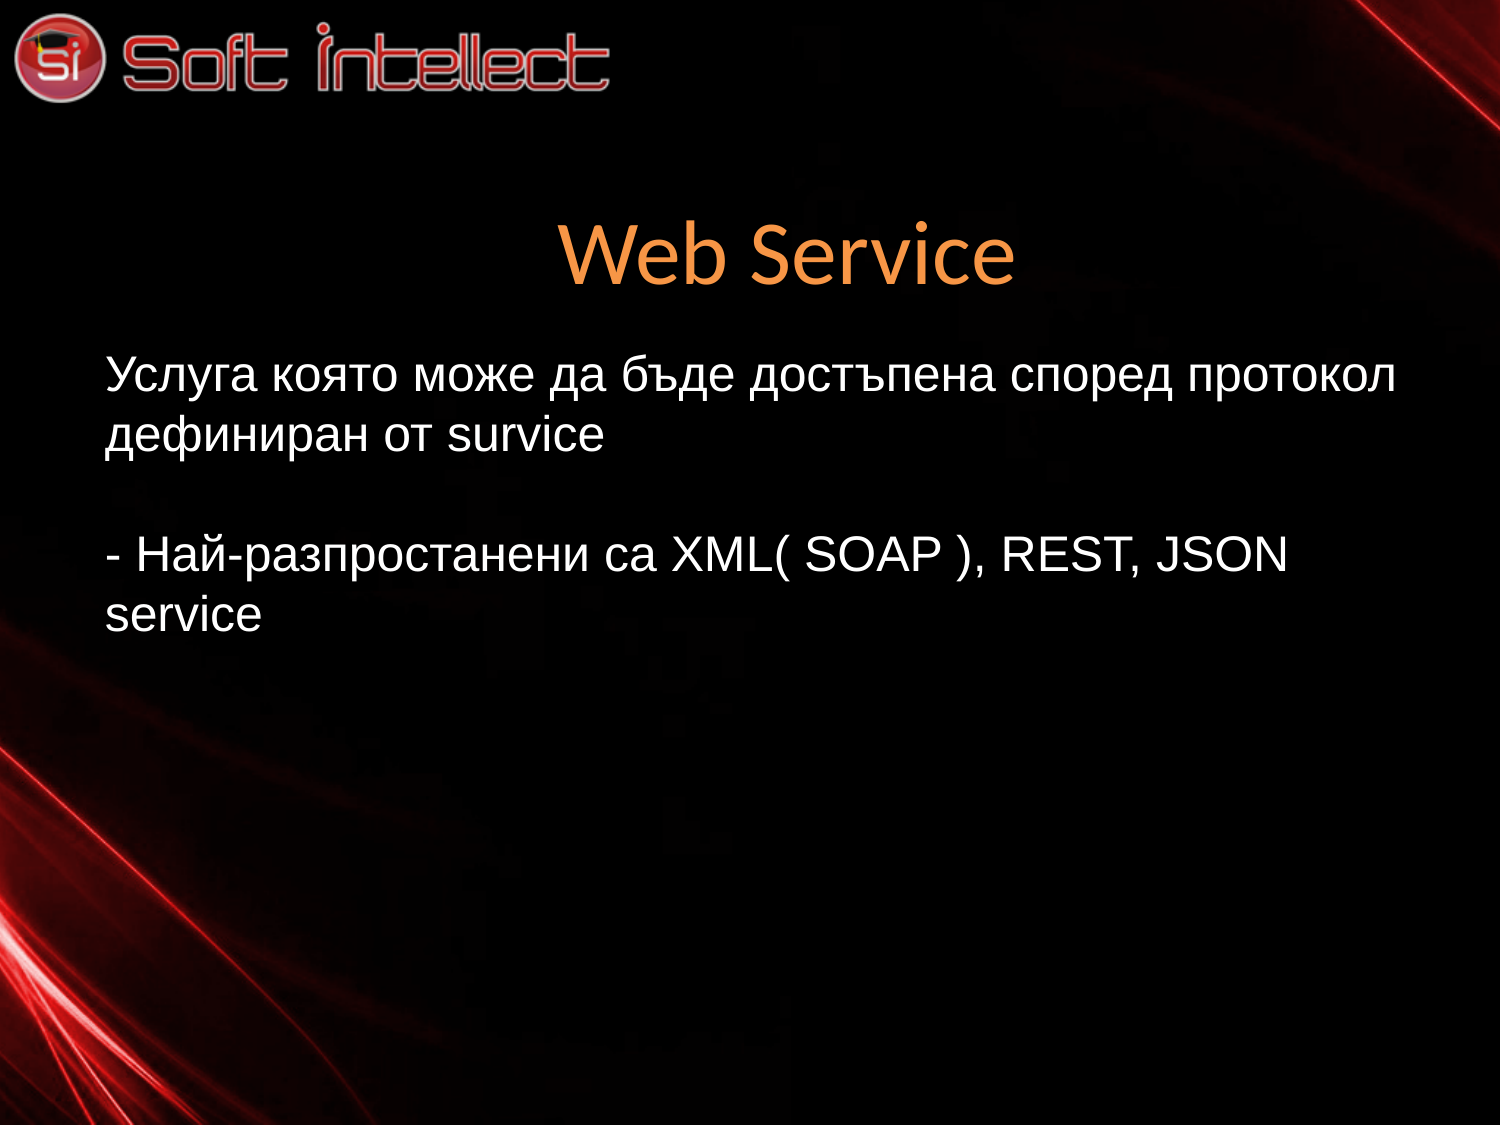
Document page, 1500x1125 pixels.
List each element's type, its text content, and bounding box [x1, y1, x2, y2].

text_box Web Service [150, 127, 1425, 333]
picture [0, 0, 1500, 1125]
text_box Услуга която може да бъде достъпена според протокол дефиниран от survice - Най-разпростанени са XML( SOAP ), REST, JSON service [90, 333, 1425, 1080]
